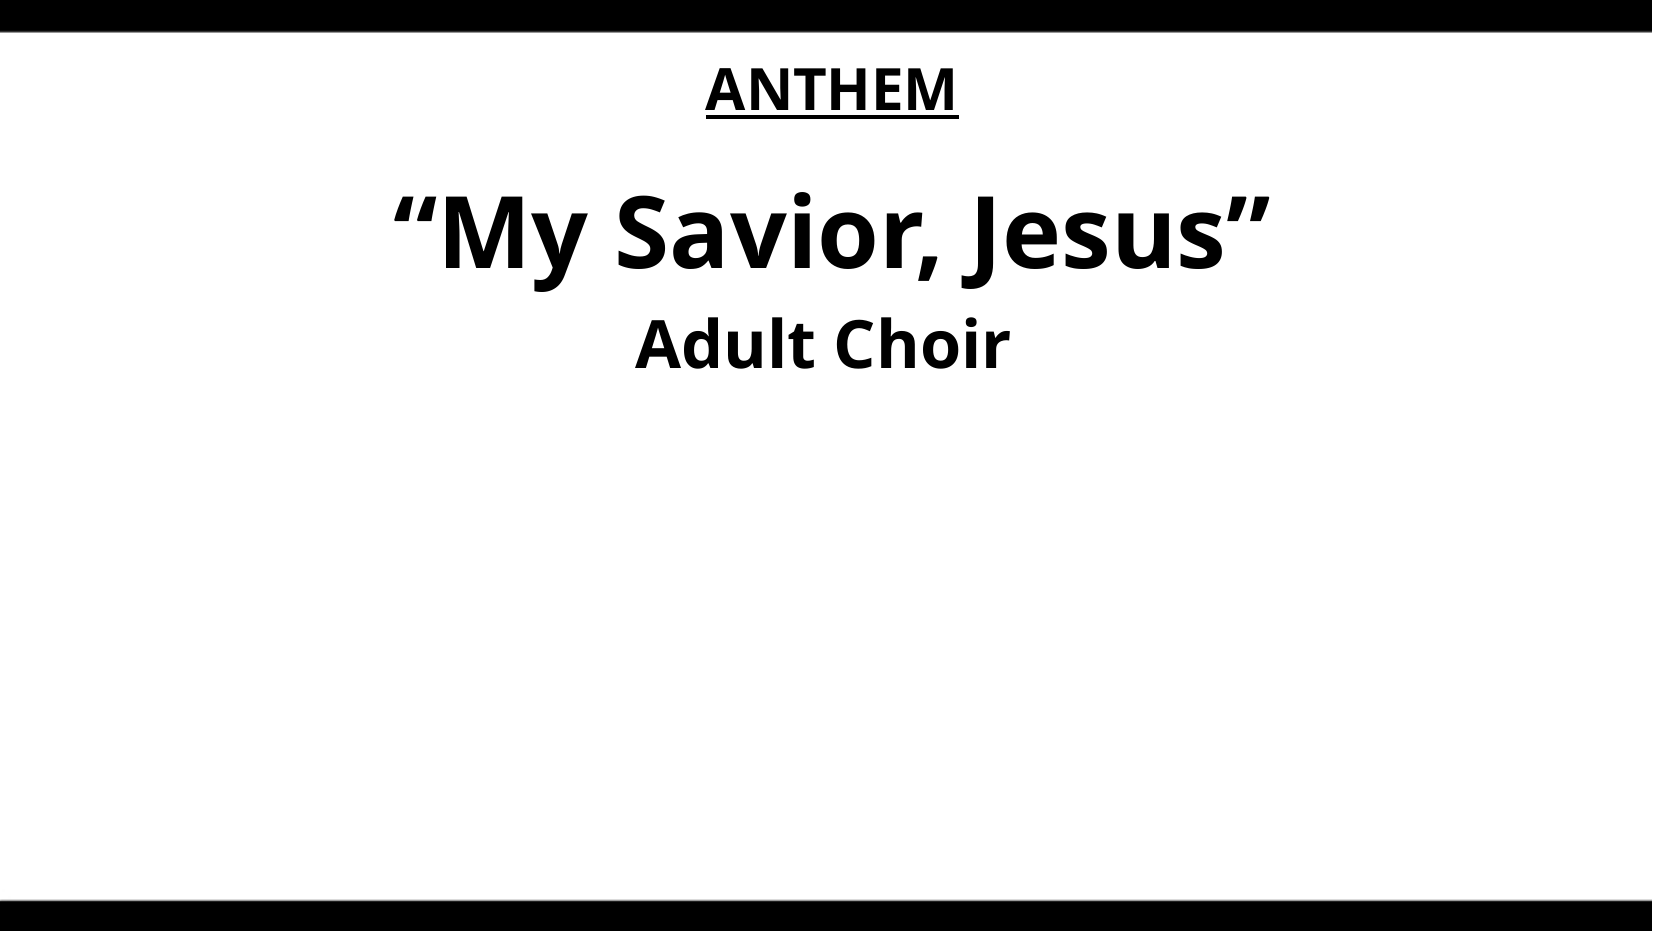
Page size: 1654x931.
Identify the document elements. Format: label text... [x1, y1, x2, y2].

text_box ANTHEM “My Savior, Jesus” Adult Choir [60, 40, 1606, 355]
picture [0, 0, 1652, 931]
